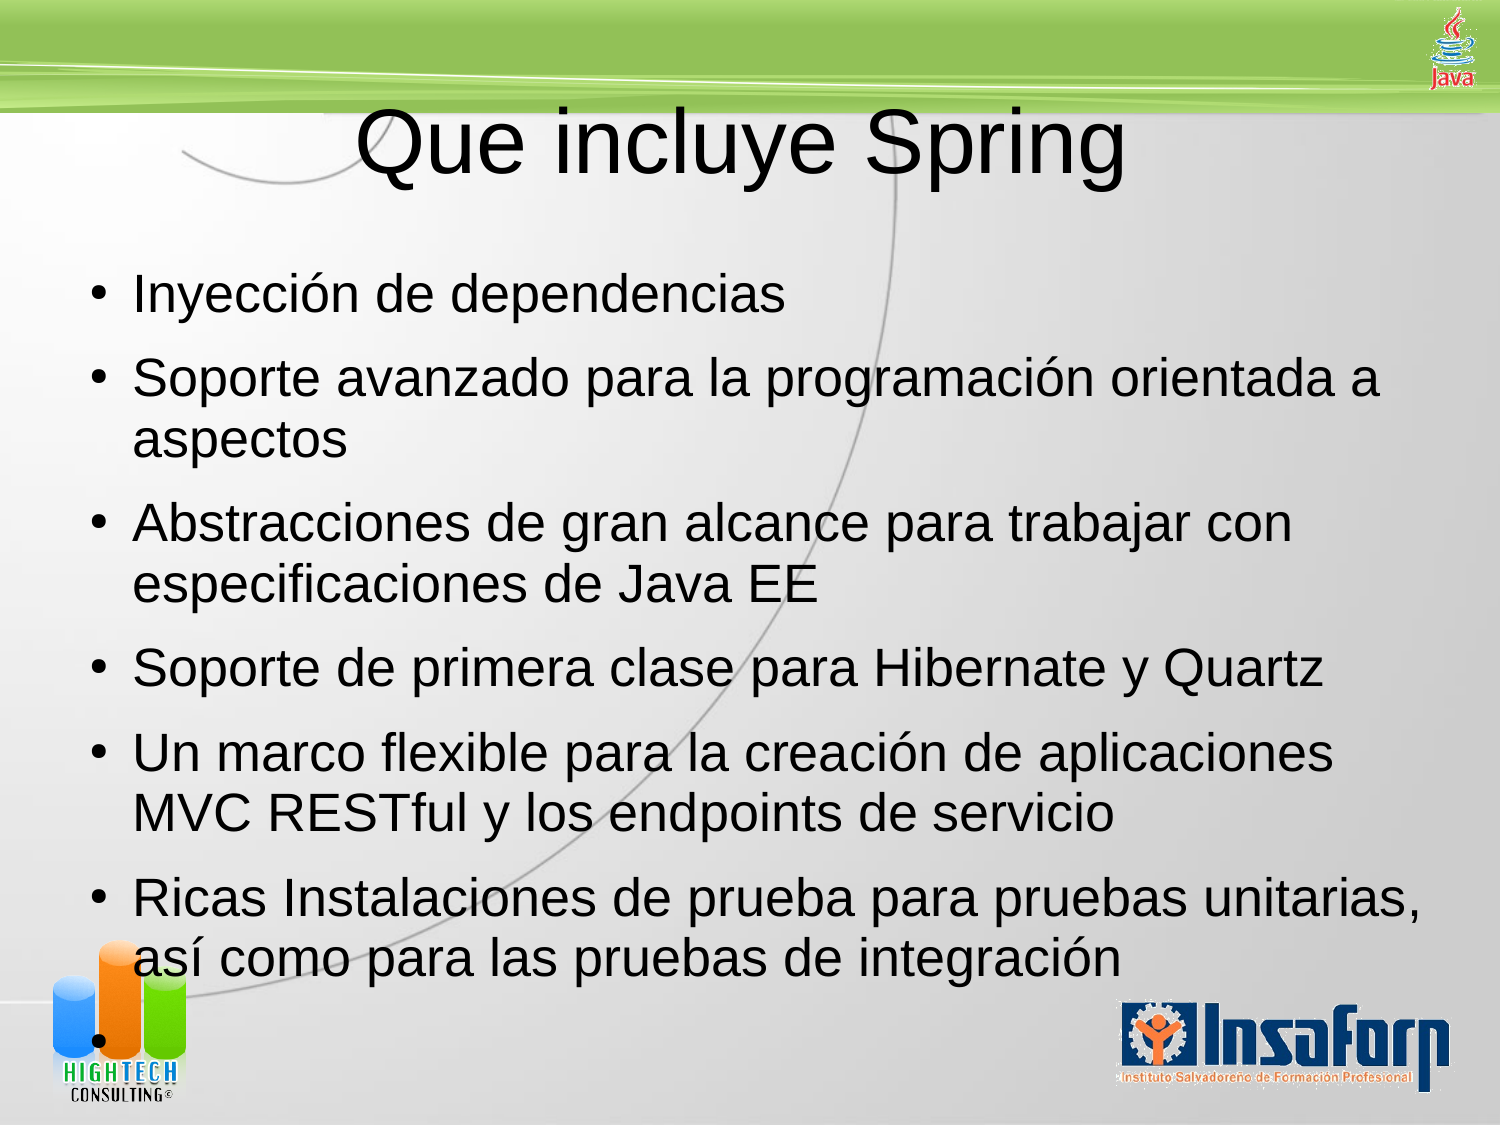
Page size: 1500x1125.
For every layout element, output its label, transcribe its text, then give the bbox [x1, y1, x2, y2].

title Que incluye Spring [67, 48, 1418, 237]
picture [0, 0, 1500, 1125]
list Inyección de dependencias Soporte avanzado para la programación orientada a aspectos Abstracciones de gran alcance para trabajar con especificaciones de Java EE Soporte de primera clase para Hibernate y Quartz Un marco flexible para la creación de aplicaciones MVC RESTful y los endpoints de servicio Ricas Instalaciones de prueba para pruebas unitarias, así como para las pruebas de integración [75, 263, 1425, 1006]
